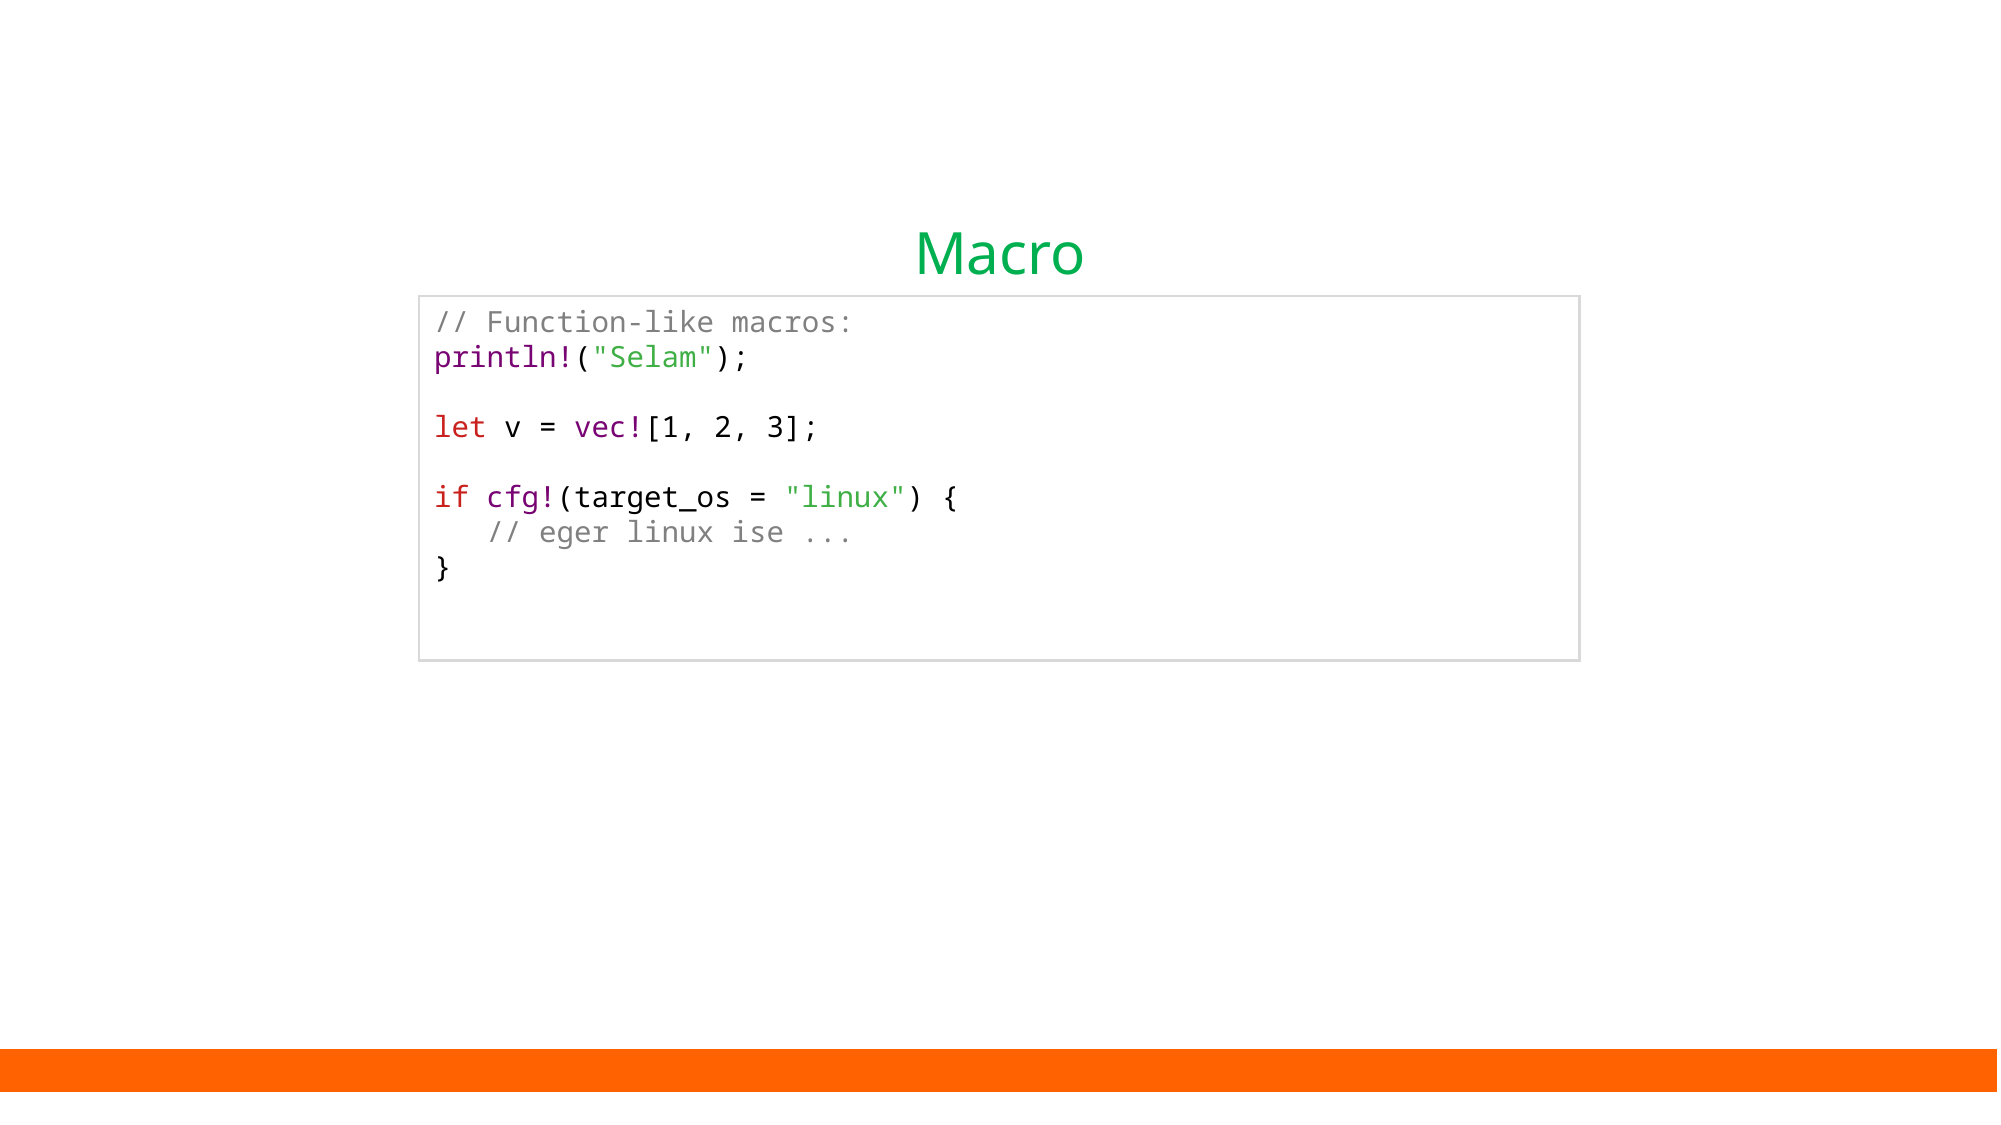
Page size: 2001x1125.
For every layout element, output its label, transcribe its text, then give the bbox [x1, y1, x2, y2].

list Macro [420, 216, 1580, 295]
text_box // Function-like macros: println!("Selam"); let v = vec![1, 2, 3]; if cfg!(target_os = "linux") { // eger linux ise ... } [419, 295, 1580, 661]
text_box [0, 1049, 1997, 1092]
